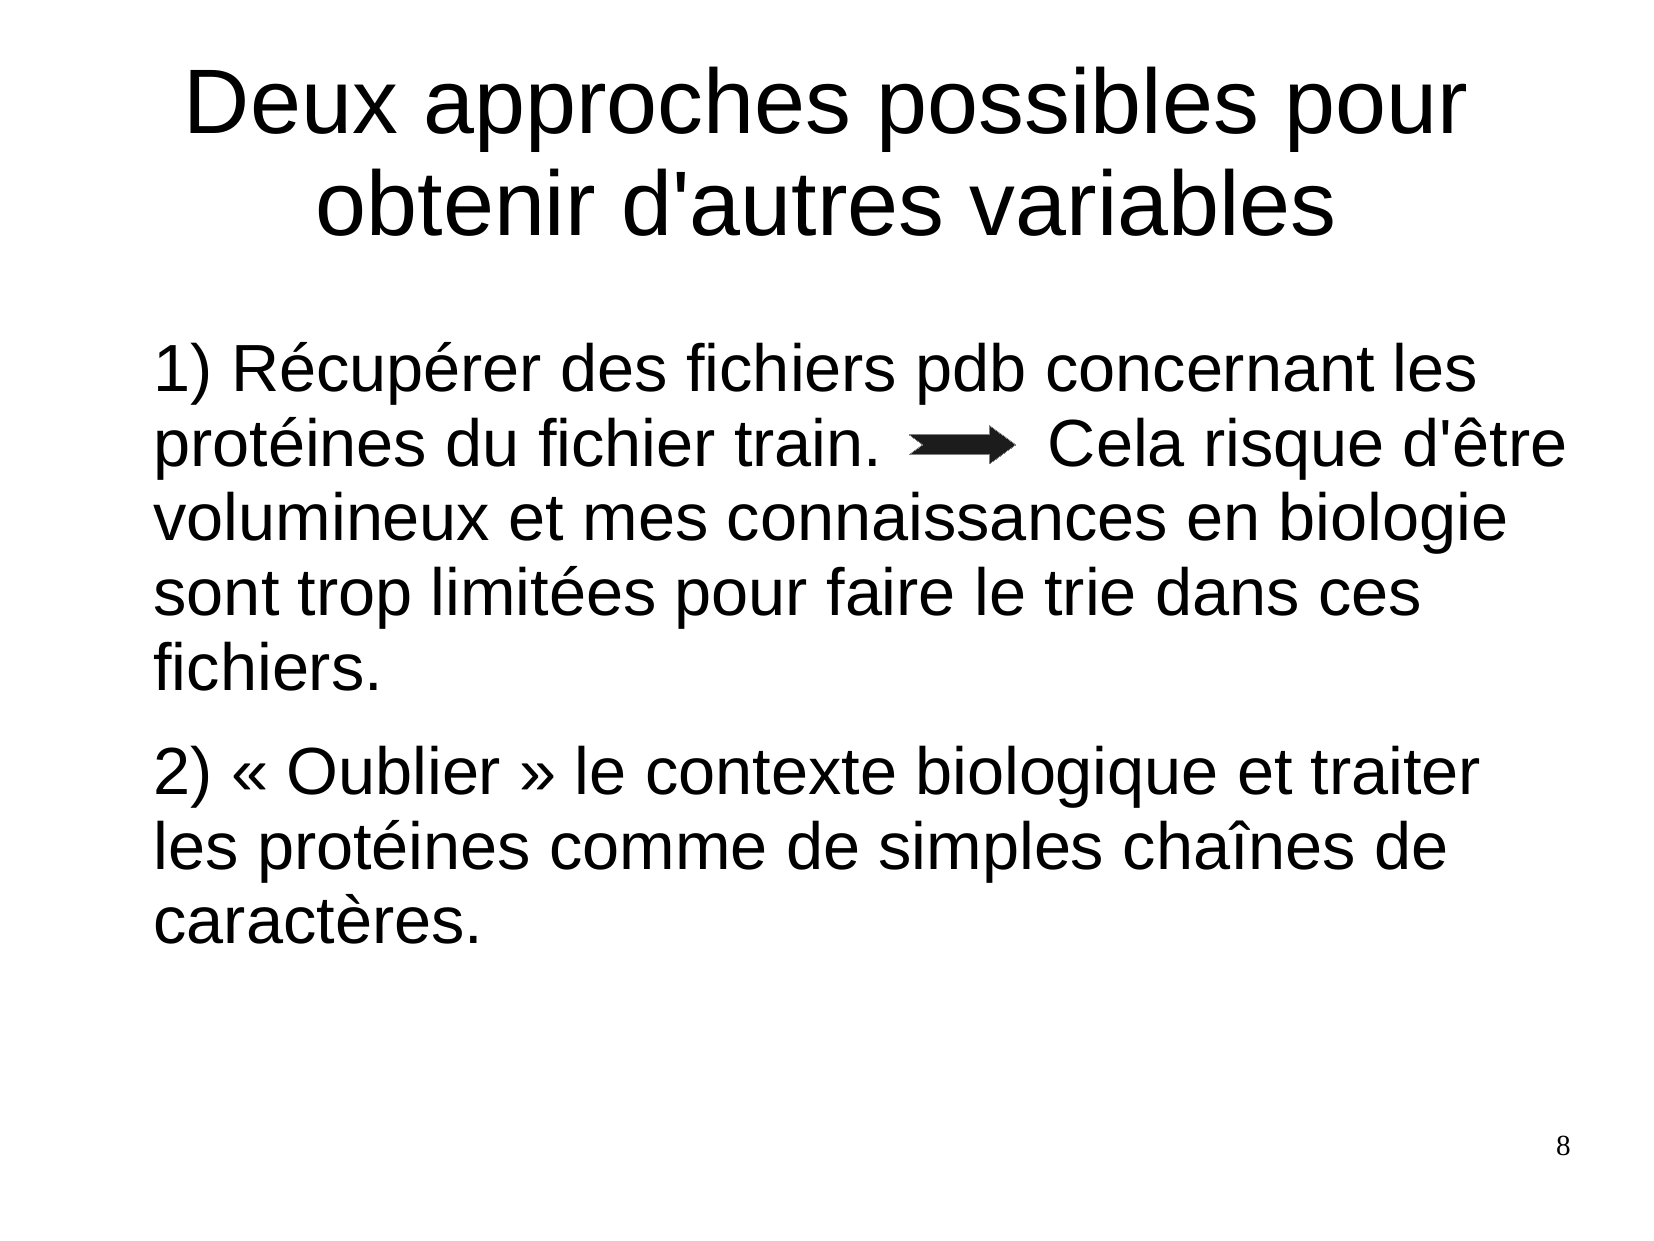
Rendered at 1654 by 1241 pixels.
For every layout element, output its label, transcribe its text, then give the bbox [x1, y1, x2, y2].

list 1) Récupérer des fichiers pdb concernant les protéines du fichier train. Cela risque d'être volumineux et mes connaissances en biologie sont trop limitées pour faire le trie dans ces fichiers. 2) « Oublier » le contexte biologique et traiter les protéines comme de simples chaînes de caractères. [82, 330, 1571, 1150]
title Deux approches possibles pour obtenir d'autres variables [82, 49, 1571, 257]
text_box [909, 425, 1016, 464]
